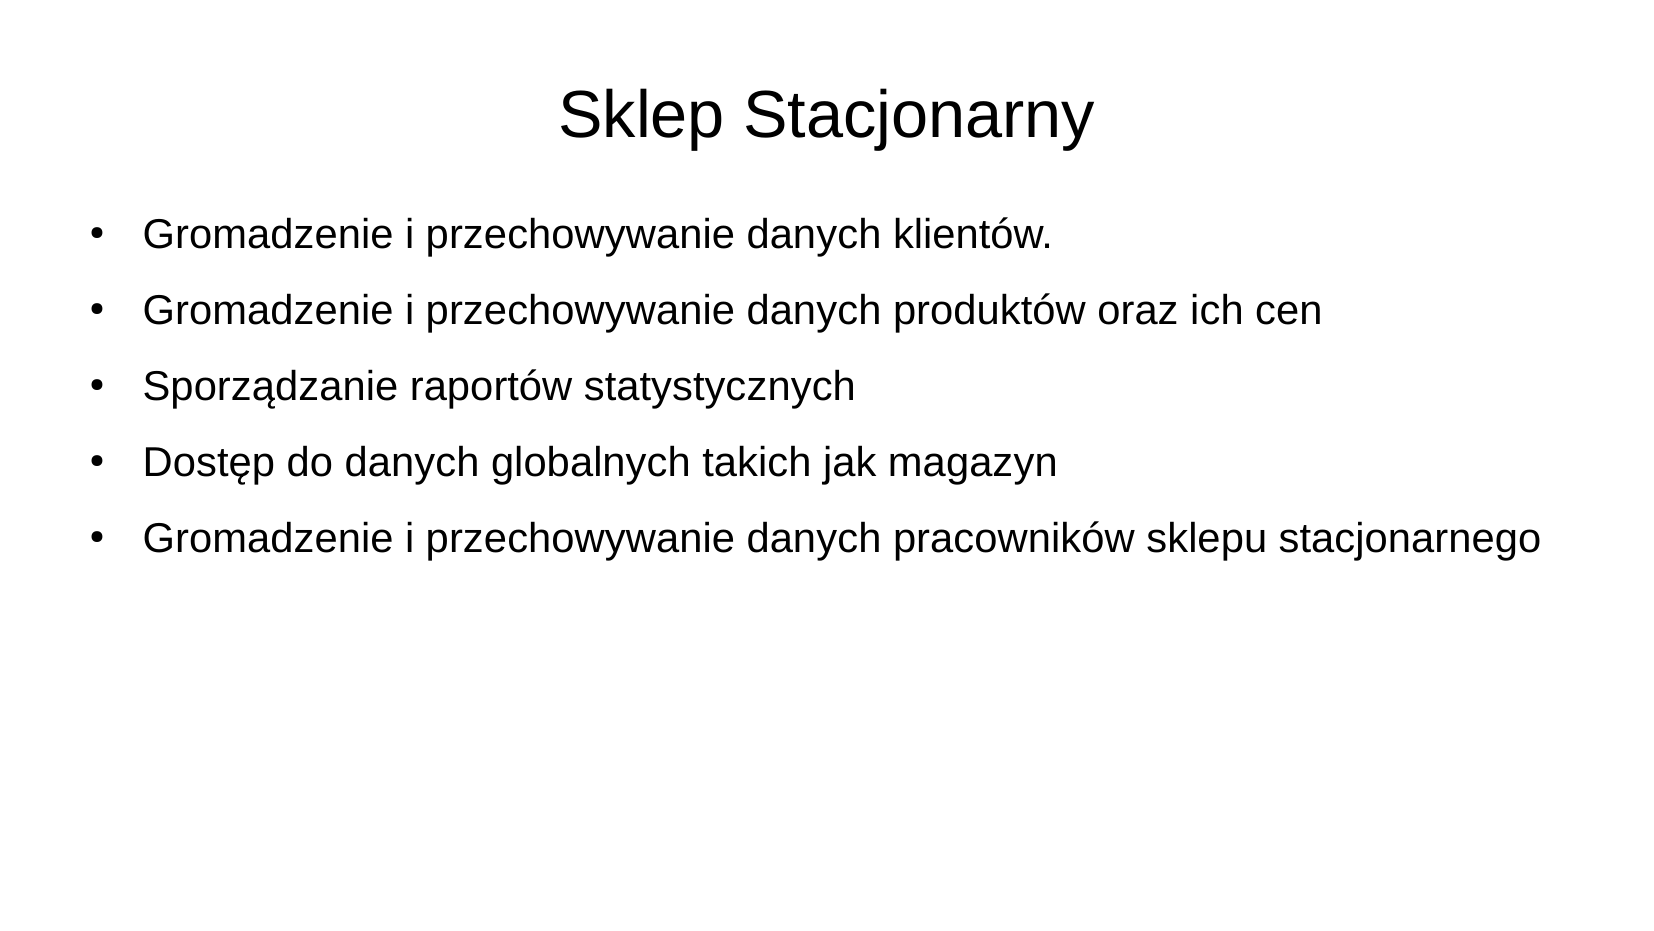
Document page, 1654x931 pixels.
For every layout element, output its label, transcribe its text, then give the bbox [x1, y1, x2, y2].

title Sklep Stacjonarny [82, 37, 1571, 193]
list Gromadzenie i przechowywanie danych klientów. Gromadzenie i przechowywanie danych produktów oraz ich cen Sporządzanie raportów statystycznych Dostęp do danych globalnych takich jak magazyn Gromadzenie i przechowywanie danych pracowników sklepu stacjonarnego [71, 210, 1561, 751]
